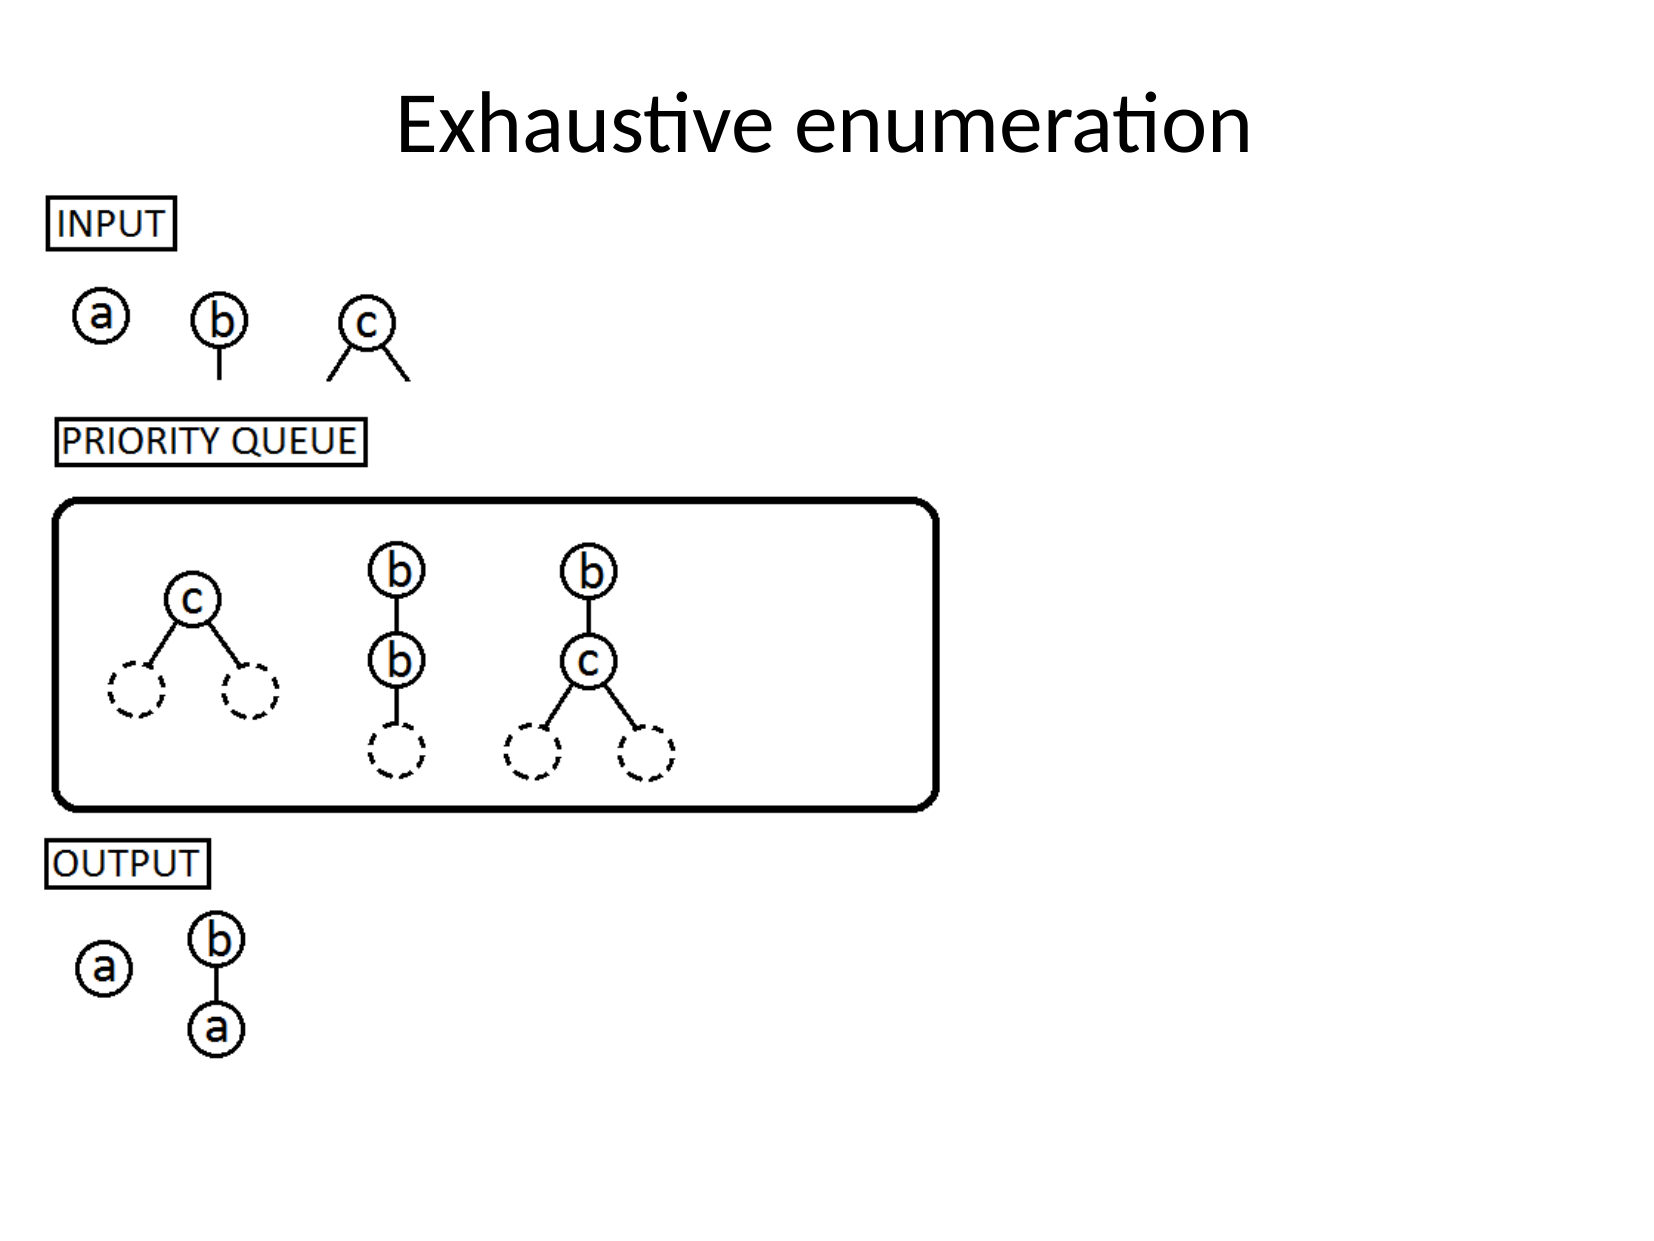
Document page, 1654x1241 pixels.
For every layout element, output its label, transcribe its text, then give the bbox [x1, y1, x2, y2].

picture [9, 169, 1654, 1085]
title Exhaustive enumeration [45, 57, 1606, 203]
